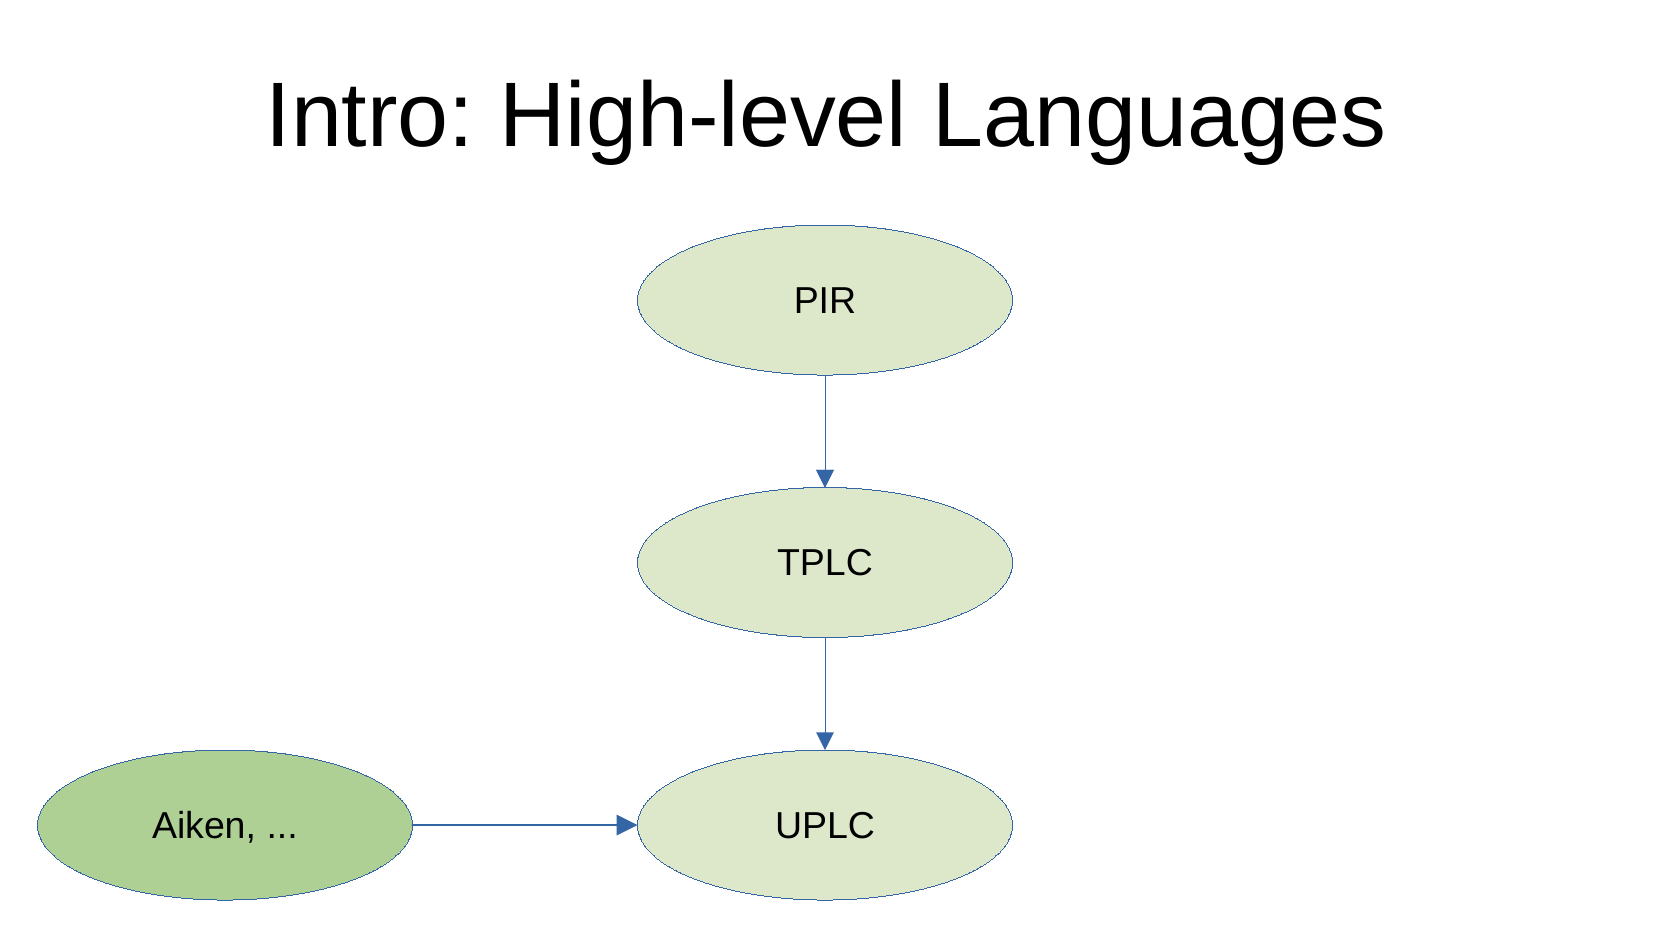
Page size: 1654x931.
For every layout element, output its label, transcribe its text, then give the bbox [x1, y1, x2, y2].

text_box UPLC [637, 750, 1013, 901]
text_box TPLC [637, 487, 1013, 638]
title Intro: High-level Languages [82, 37, 1571, 193]
text_box Aiken, ... [37, 750, 413, 901]
text_box PIR [637, 225, 1013, 376]
